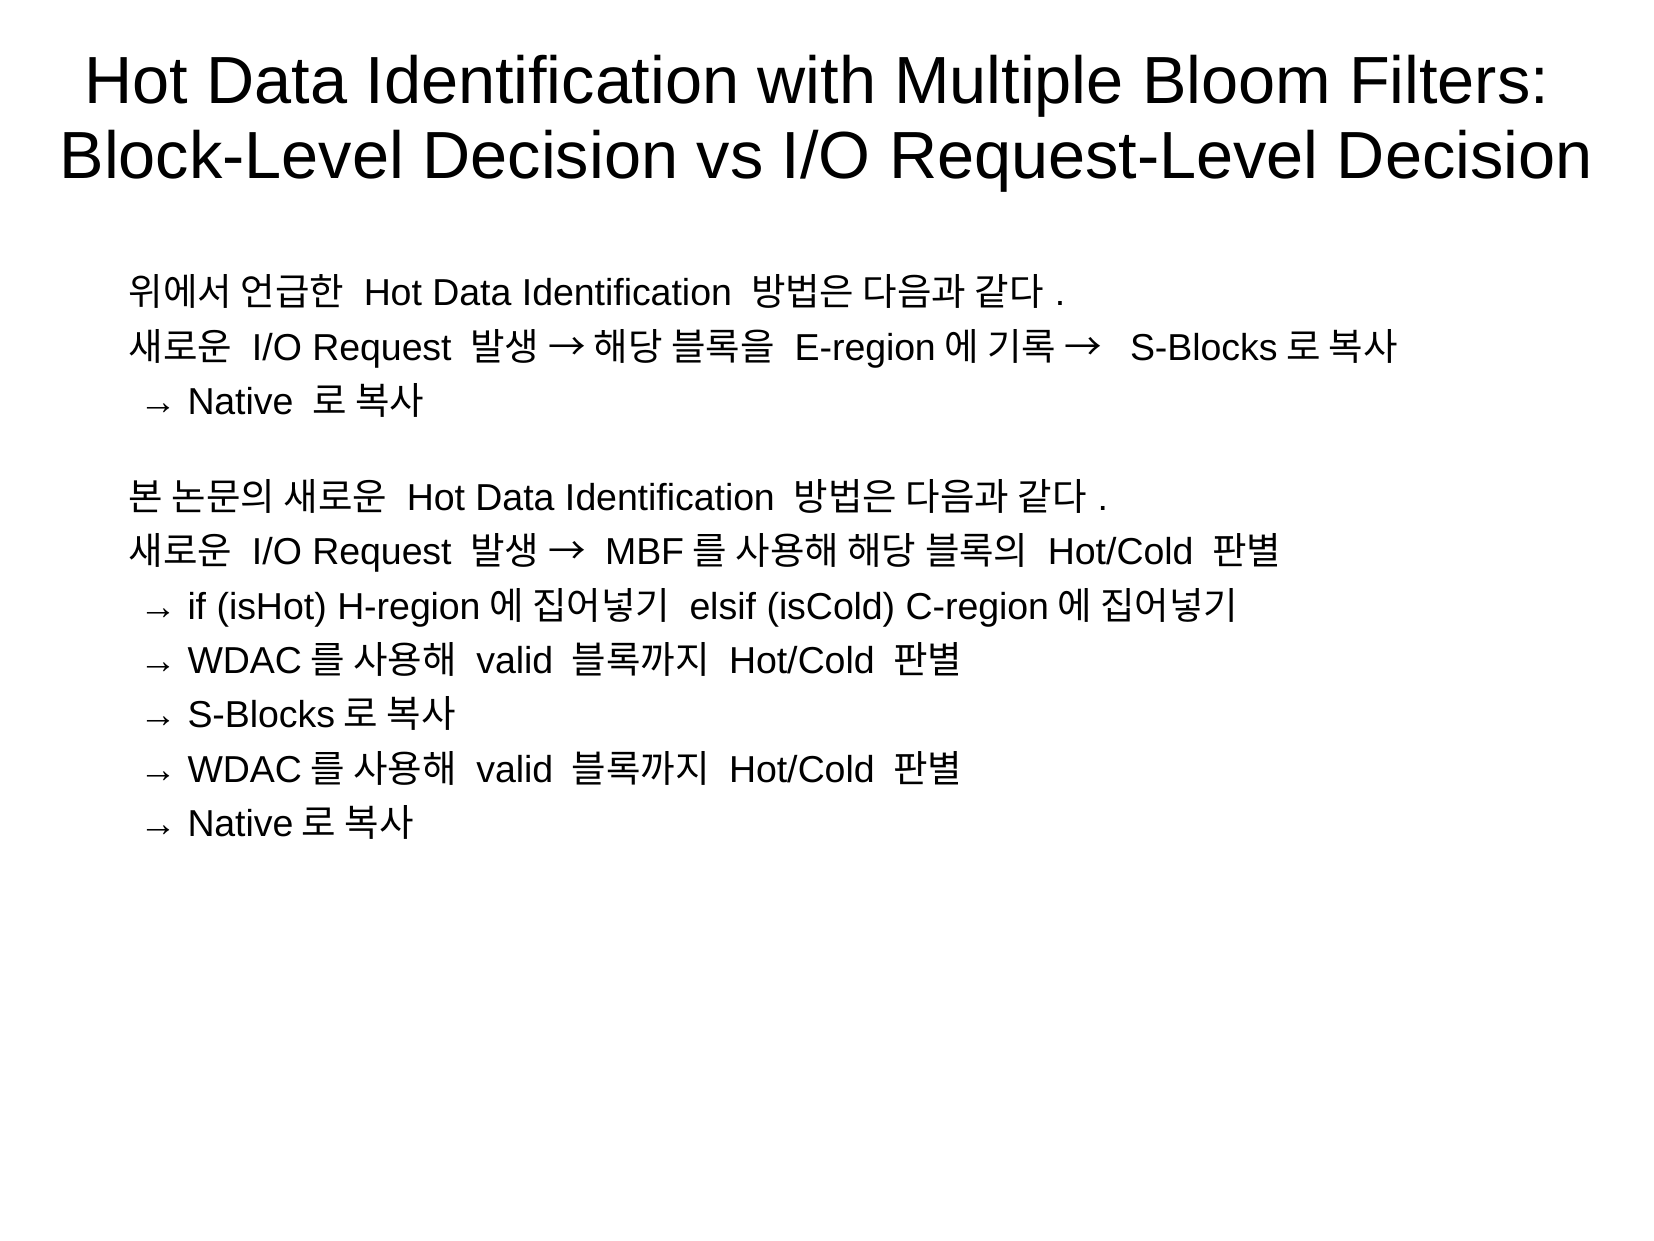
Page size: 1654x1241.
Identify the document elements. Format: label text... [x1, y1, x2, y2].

text_box Hot Data Identification with Multiple Bloom Filters: Block-Level Decision vs I/O Request-Level Decision [0, 35, 1654, 201]
text_box 위에서 언급한 Hot Data Identification 방법은 다음과 같다. 새로운 I/O Request 발생 → 해당 블록을 E-region에 기록 → S-Blocks로 복사 → Native 로 복사 본 논문의 새로운 Hot Data Identification 방법은 다음과 같다. 새로운 I/O Request 발생 → MBF를 사용해 해당 블록의 Hot/Cold 판별 → if (isHot) H-region에 집어넣기 elsif (isCold) C-region에 집어넣기 → WDAC를 사용해 valid 블록까지 Hot/Cold 판별 → S-Blocks로 복사 → WDAC를 사용해 valid 블록까지 Hot/Cold 판별 → Native로 복사 [114, 255, 1540, 867]
